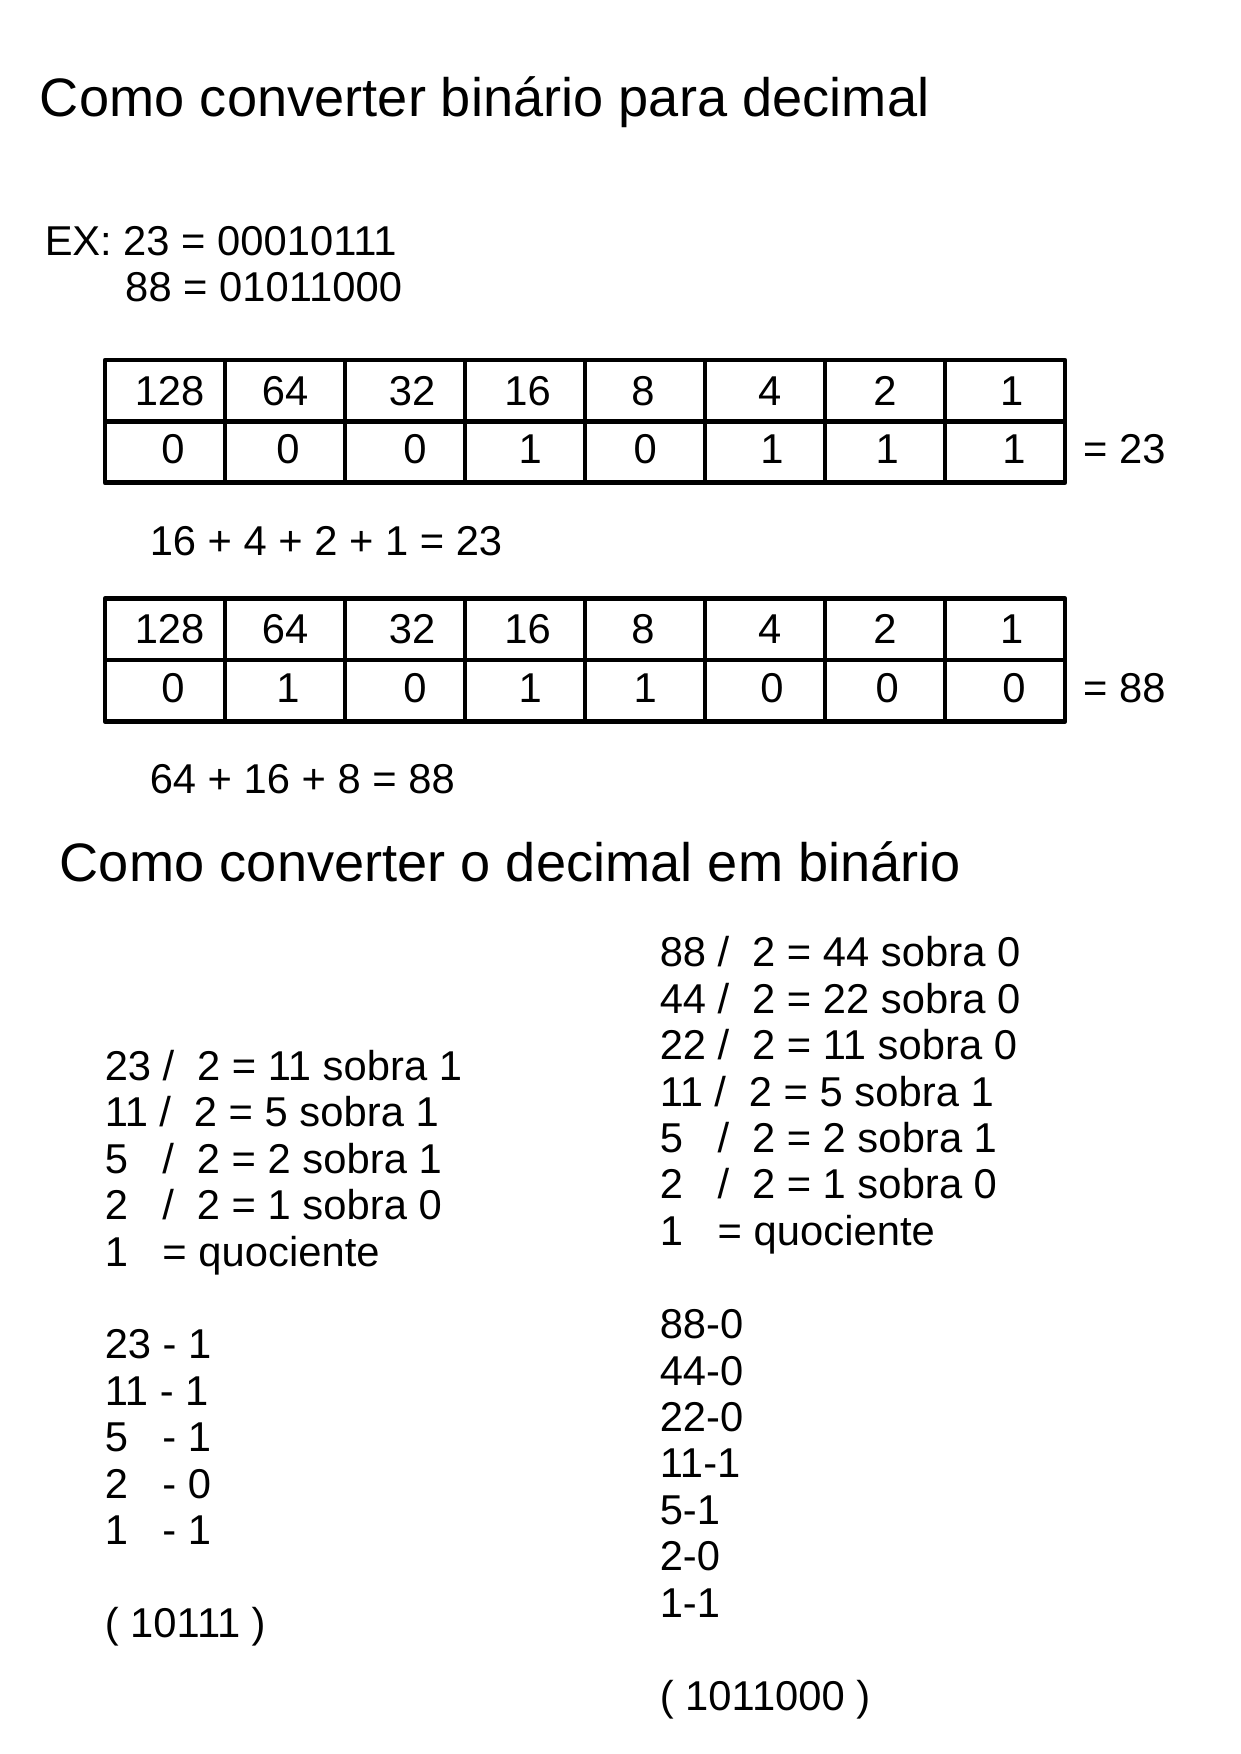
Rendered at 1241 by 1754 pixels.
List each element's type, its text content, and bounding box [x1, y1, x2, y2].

text_box Como converter binário para decimal [25, 60, 1241, 196]
text_box EX: 23 = 00010111 88 = 01011000 [30, 210, 511, 318]
text_box [105, 360, 1066, 483]
text_box 0 0 0 1 0 1 1 1 = 23 [135, 418, 1201, 481]
text_box 23 / 2 = 11 sobra 1 11 / 2 = 5 sobra 1 5 / 2 = 2 sobra 1 2 / 2 = 1 sobra 0 1 = quociente 23 - 1 11 - 1 5 - 1 2 - 0 1 - 1 ( 10111 ) [90, 1035, 541, 1655]
text_box 88 / 2 = 44 sobra 0 44 / 2 = 22 sobra 0 22 / 2 = 11 sobra 0 11 / 2 = 5 sobra 1 5 / 2 = 2 sobra 1 2 / 2 = 1 sobra 0 1 = quociente 88-0 44-0 22-0 11-1 5-1 2-0 1-1 ( 1011000 ) [645, 921, 1096, 1754]
text_box Como converter o decimal em binário [45, 825, 1241, 961]
text_box 16 + 4 + 2 + 1 = 23 [135, 510, 1201, 572]
text_box 0 1 0 1 1 0 0 0 = 88 [135, 657, 1201, 719]
text_box [105, 598, 1066, 722]
text_box 64 + 16 + 8 = 88 [135, 748, 1201, 811]
